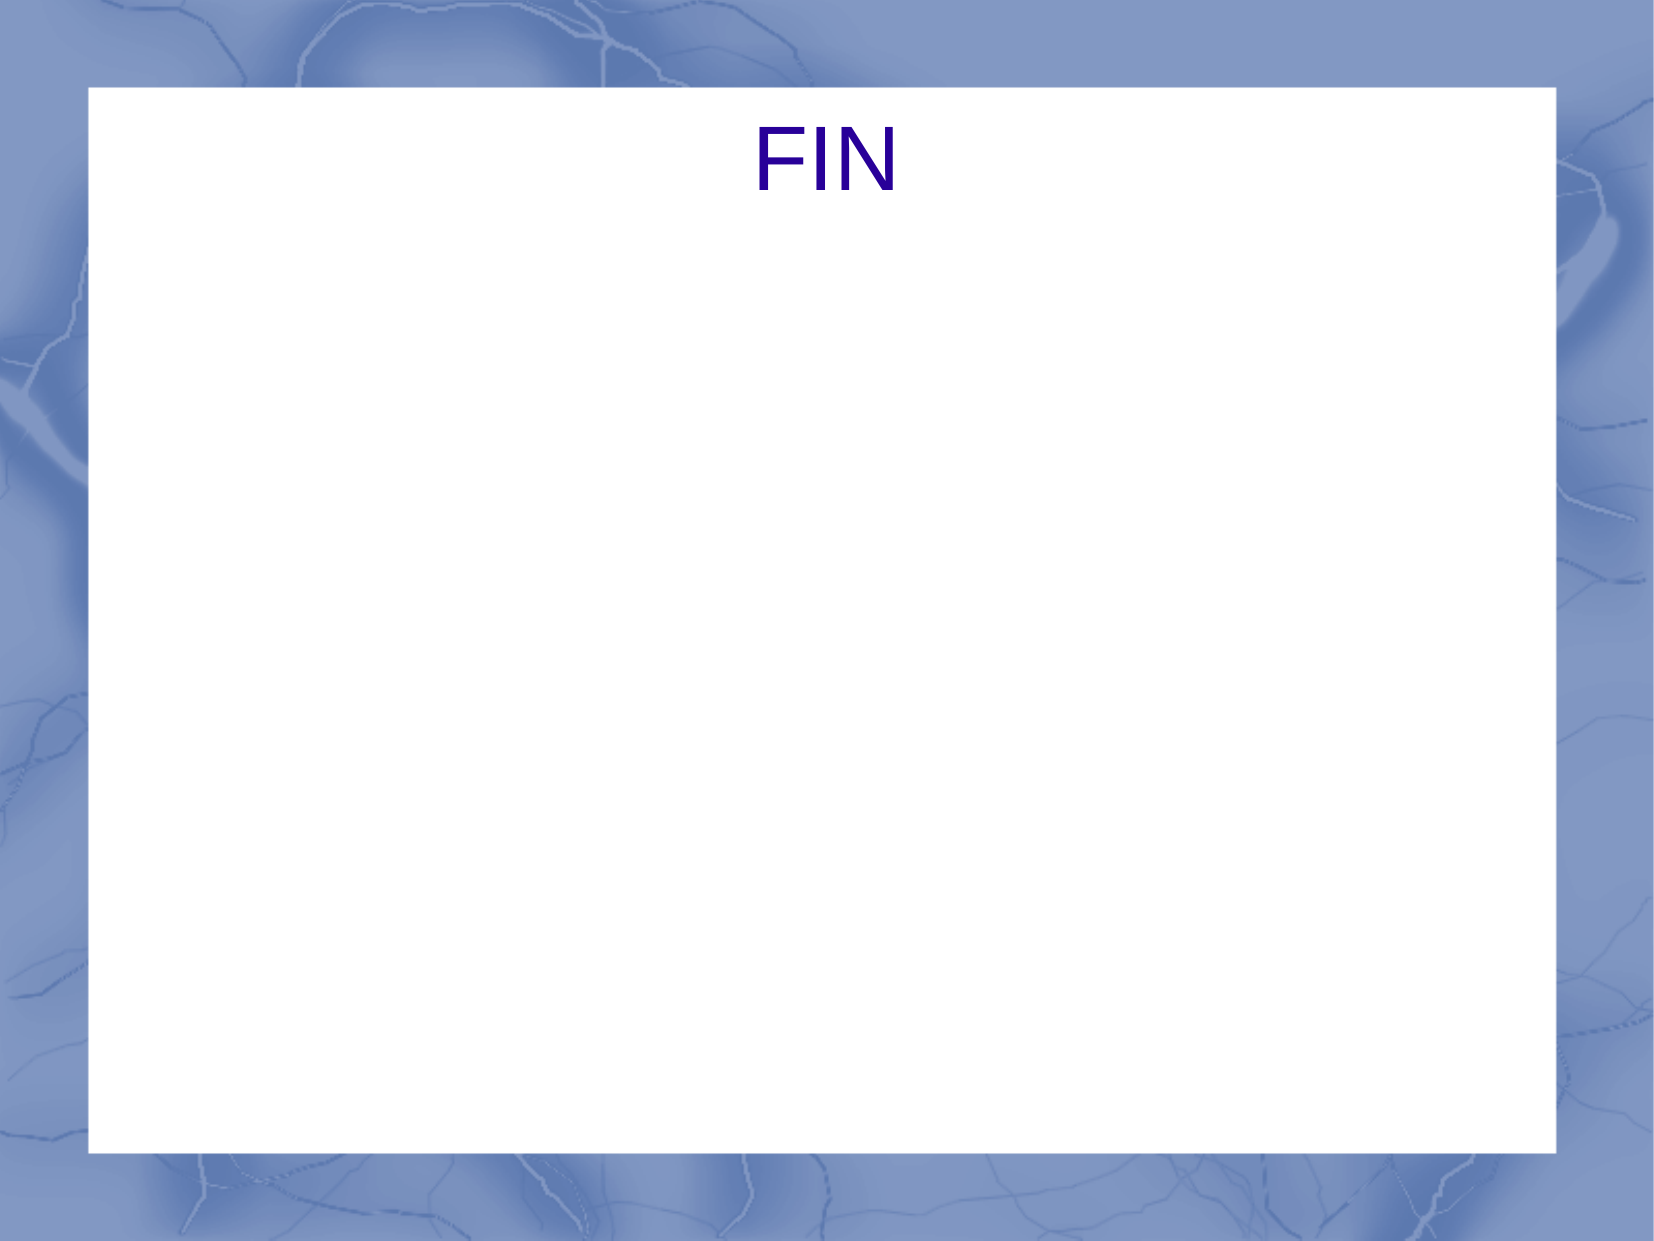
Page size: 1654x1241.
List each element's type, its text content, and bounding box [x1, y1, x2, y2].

picture [0, 0, 1654, 1241]
title FIN [82, 55, 1571, 263]
